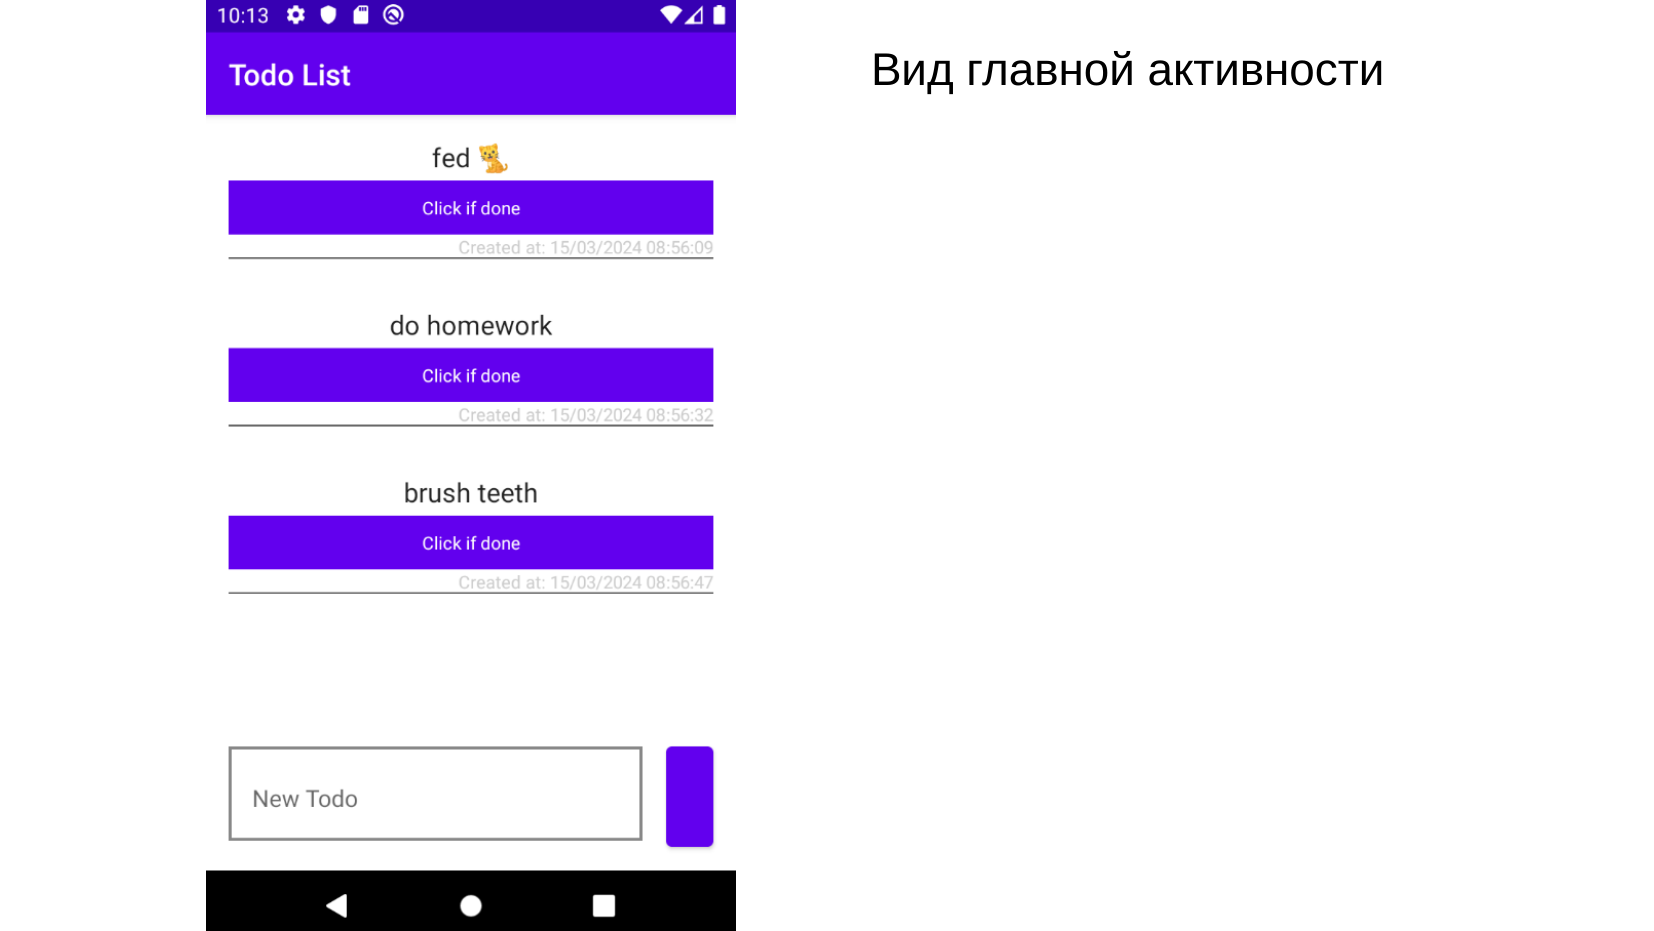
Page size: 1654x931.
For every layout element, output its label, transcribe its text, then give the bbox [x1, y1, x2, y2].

picture [206, 0, 736, 931]
title Вид главной активности [736, 0, 1654, 148]
